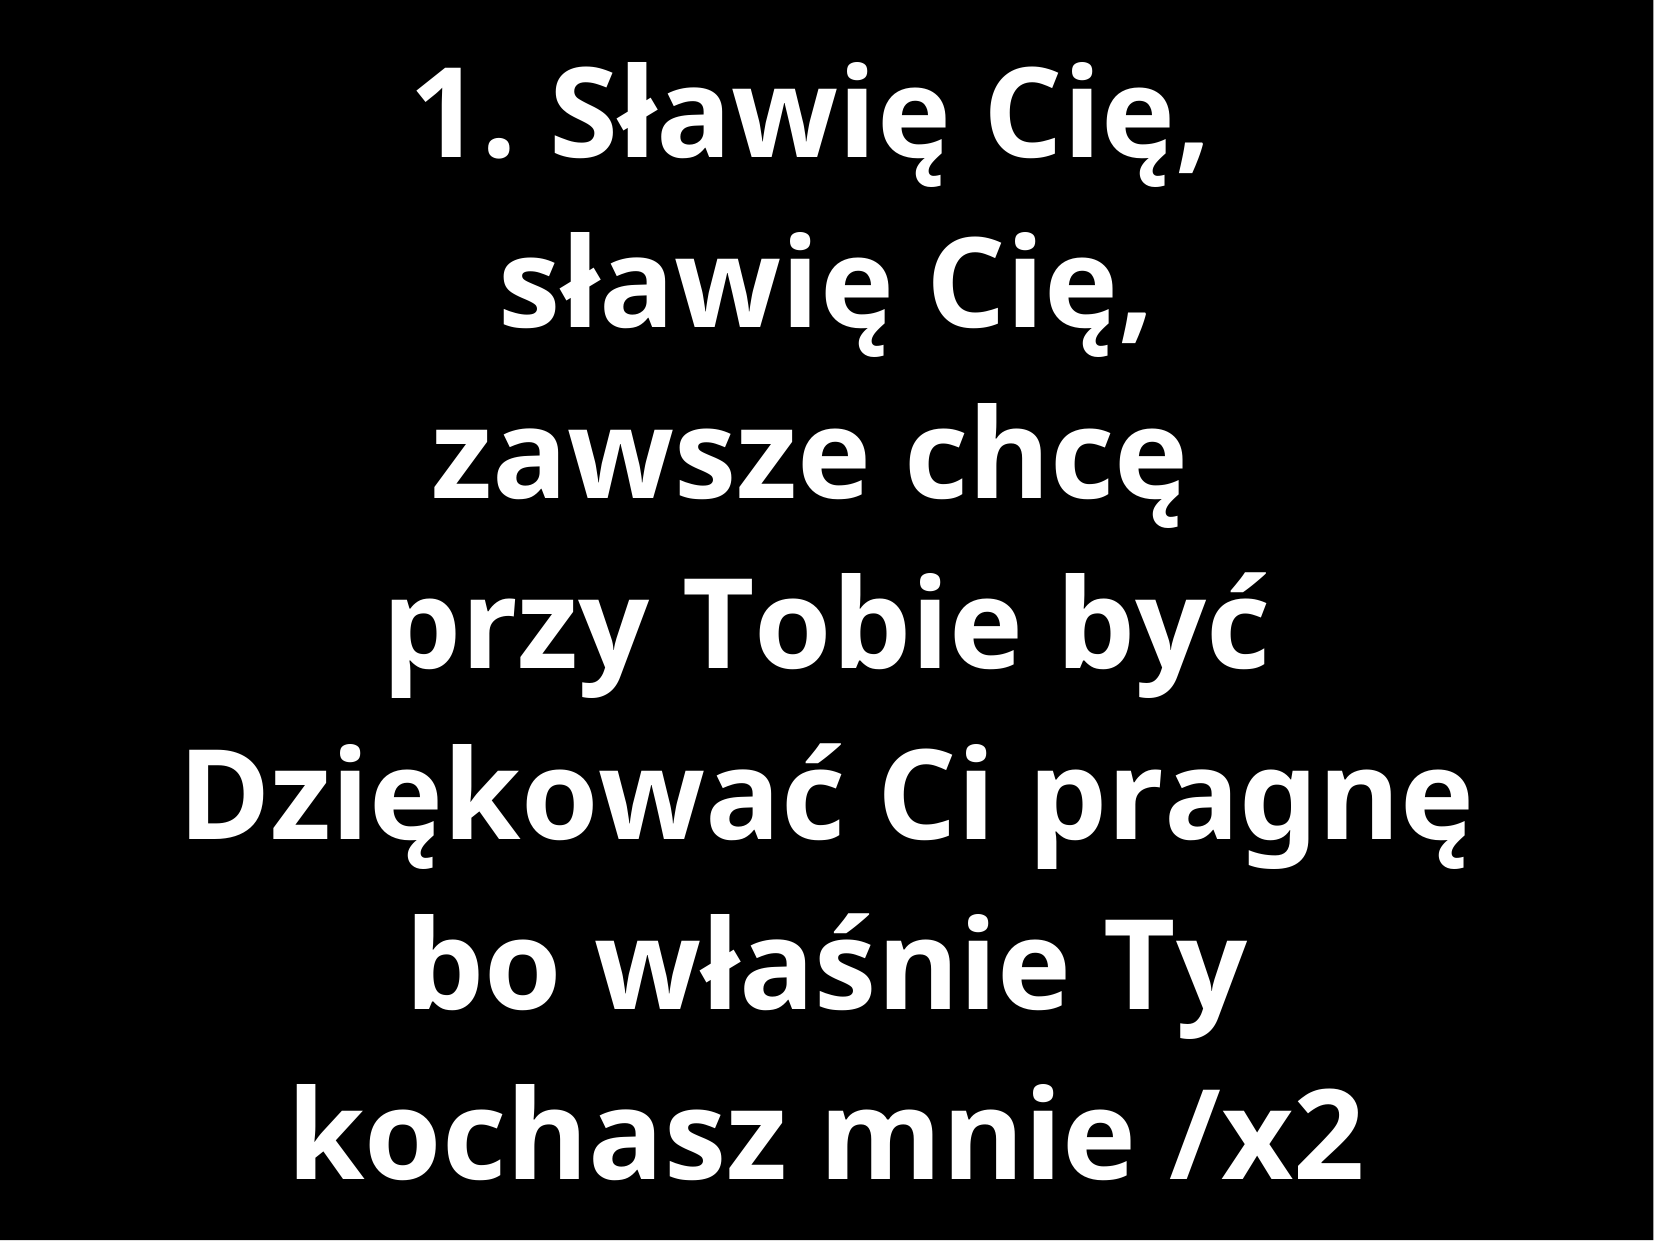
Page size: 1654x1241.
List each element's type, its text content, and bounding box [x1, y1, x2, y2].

title 1. Sławię Cię, sławię Cię, zawsze chcę przy Tobie być Dziękować Ci pragnę bo właśnie Ty kochasz mnie /x2 [0, 0, 1654, 1241]
